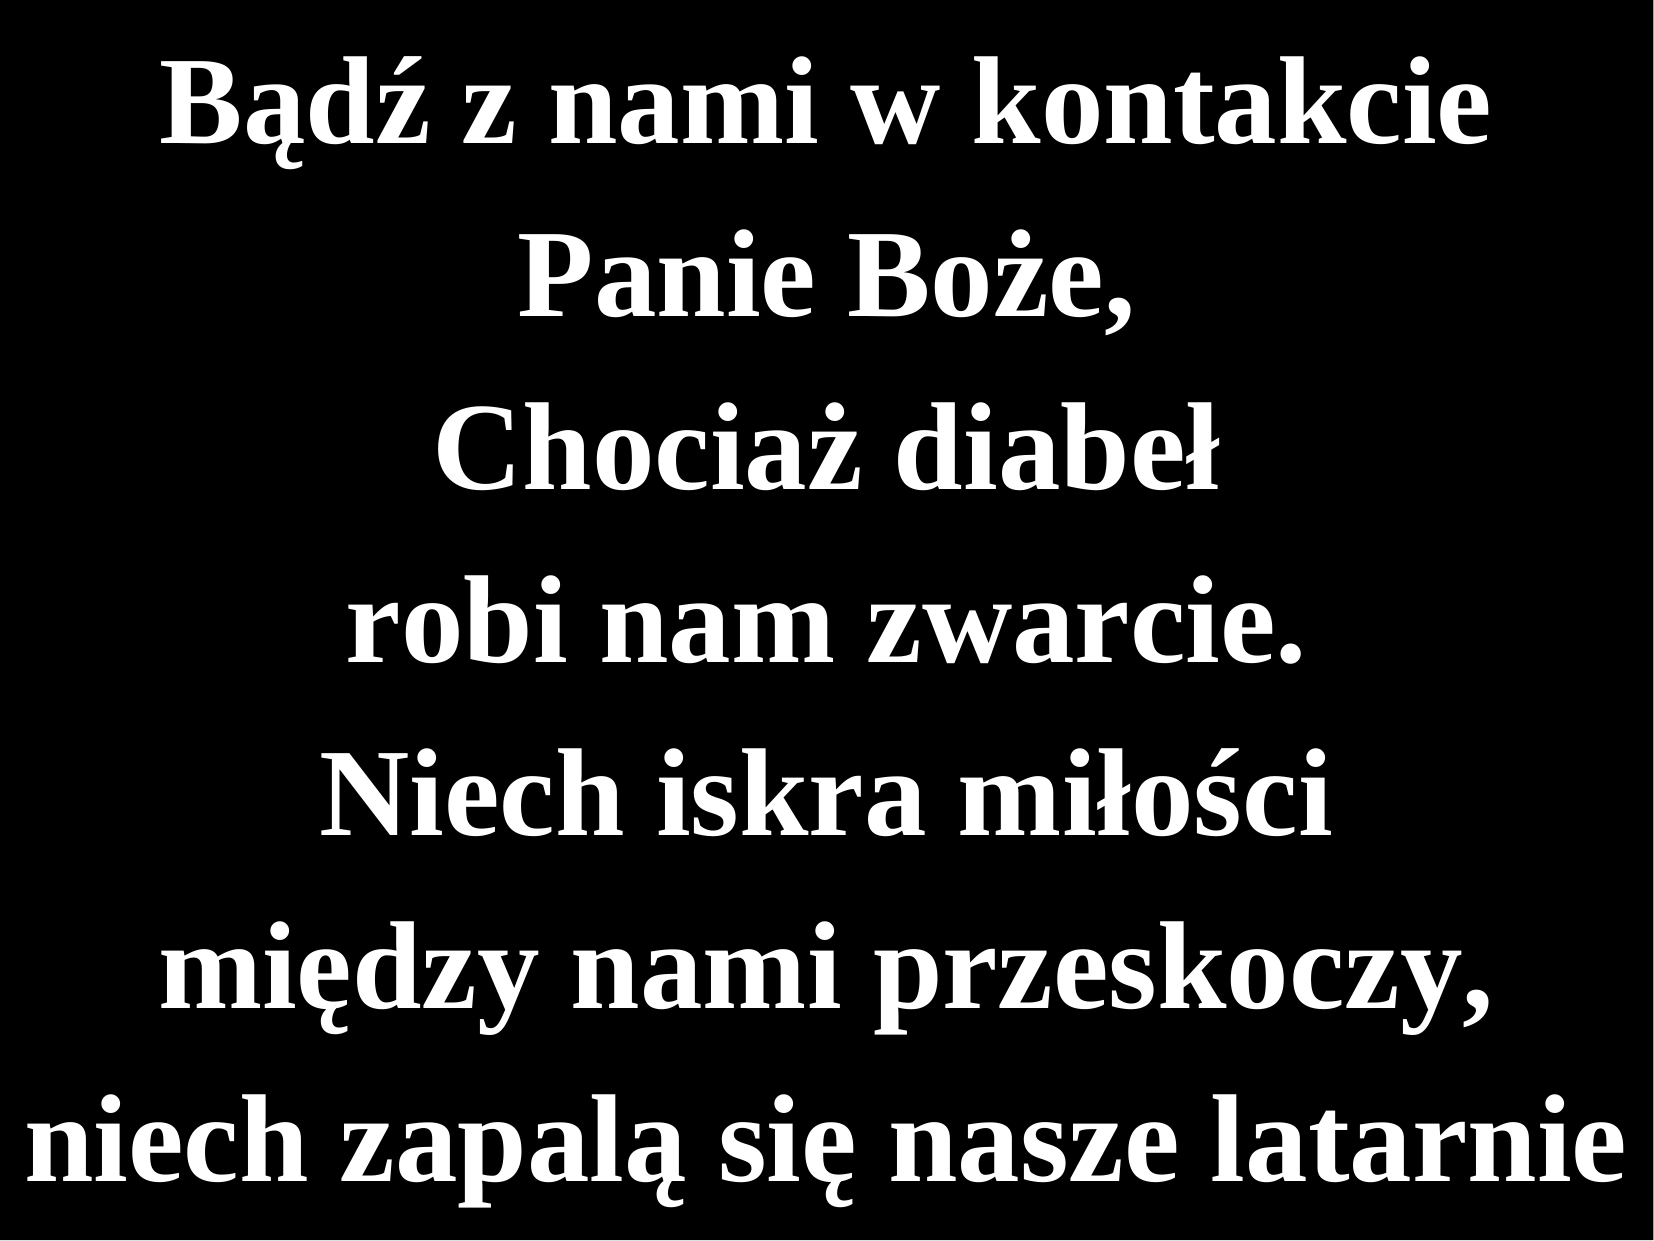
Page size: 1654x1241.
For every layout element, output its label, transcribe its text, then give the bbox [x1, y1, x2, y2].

title Bądź z nami w kontakcie ppp Panie Boże, ppp Chociaż diabeł ppp robi nam zwarcie. ppp Niech iskra miłości ppp między nami przeskoczy, ppp niech zapalą się nasze latarnie [0, 0, 1654, 1241]
